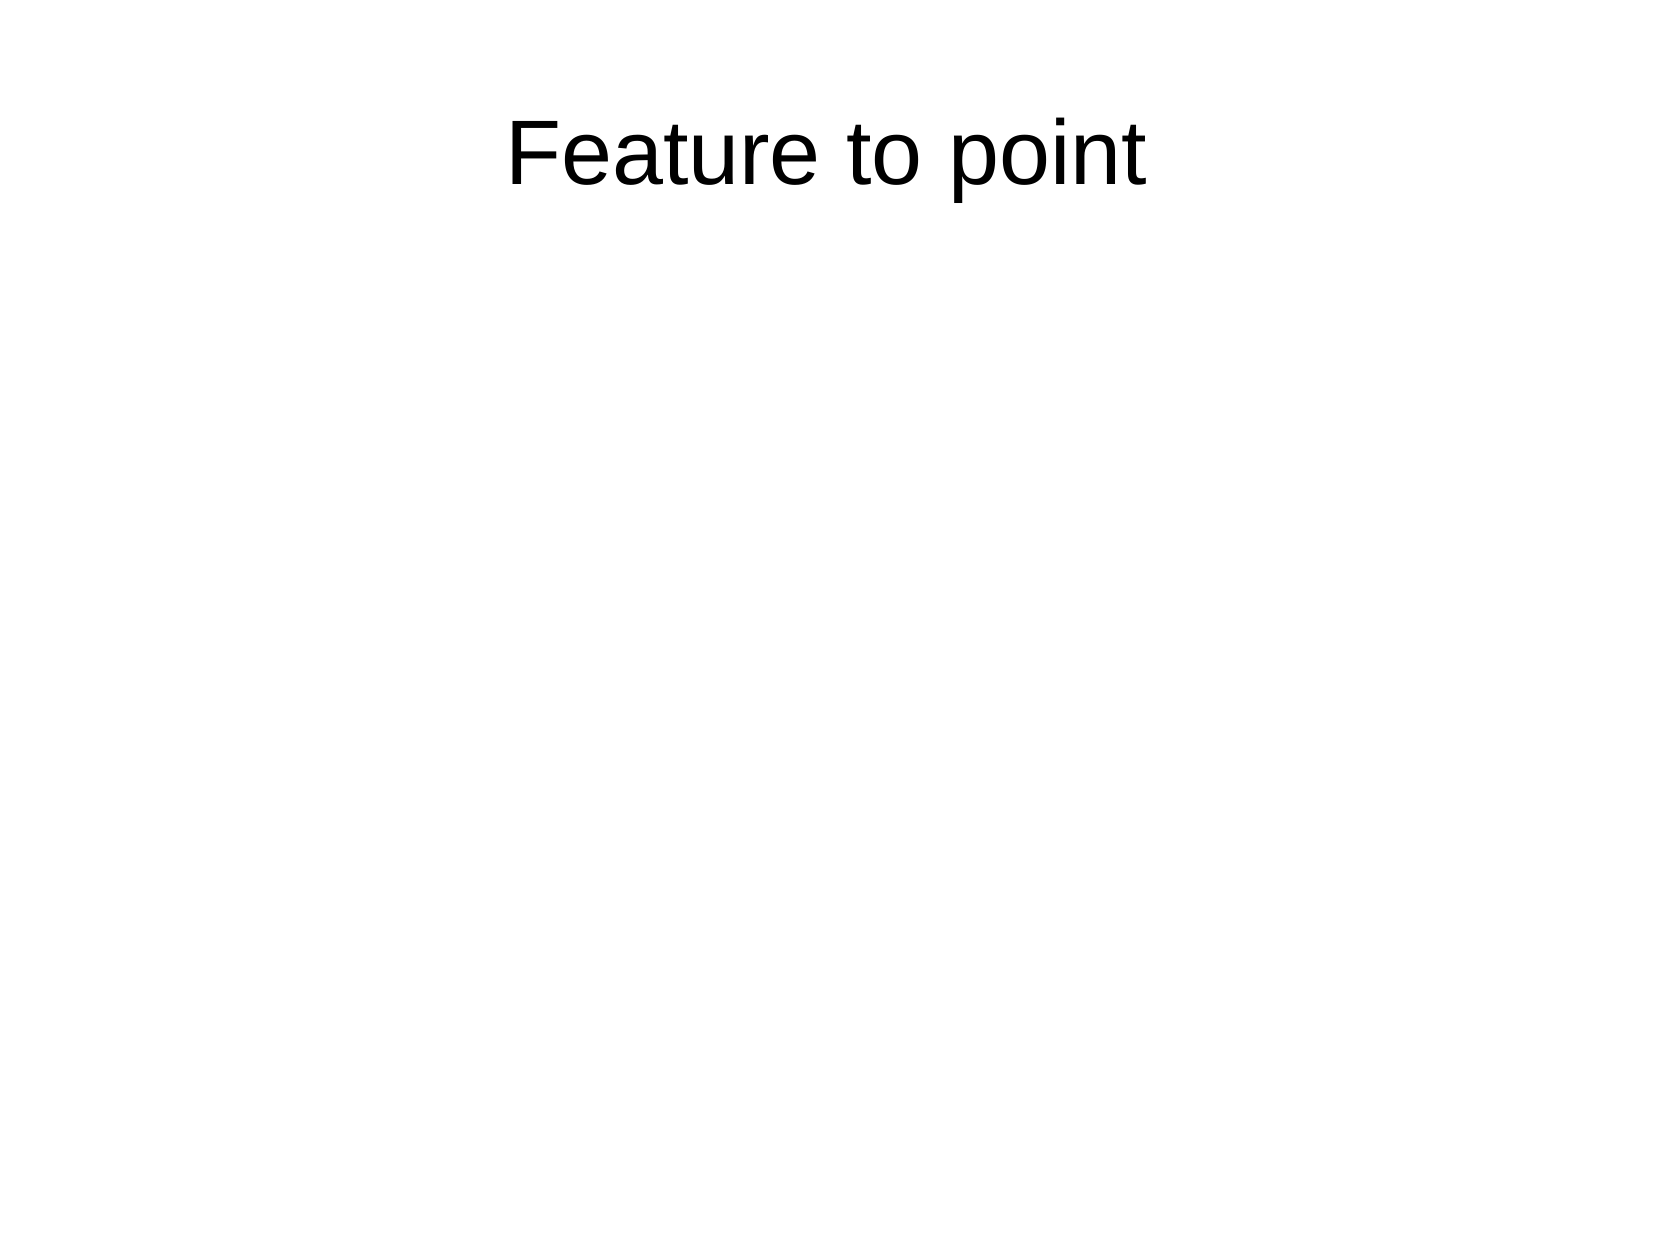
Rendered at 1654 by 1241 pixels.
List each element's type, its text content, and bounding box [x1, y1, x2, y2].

title Feature to point [82, 49, 1571, 257]
